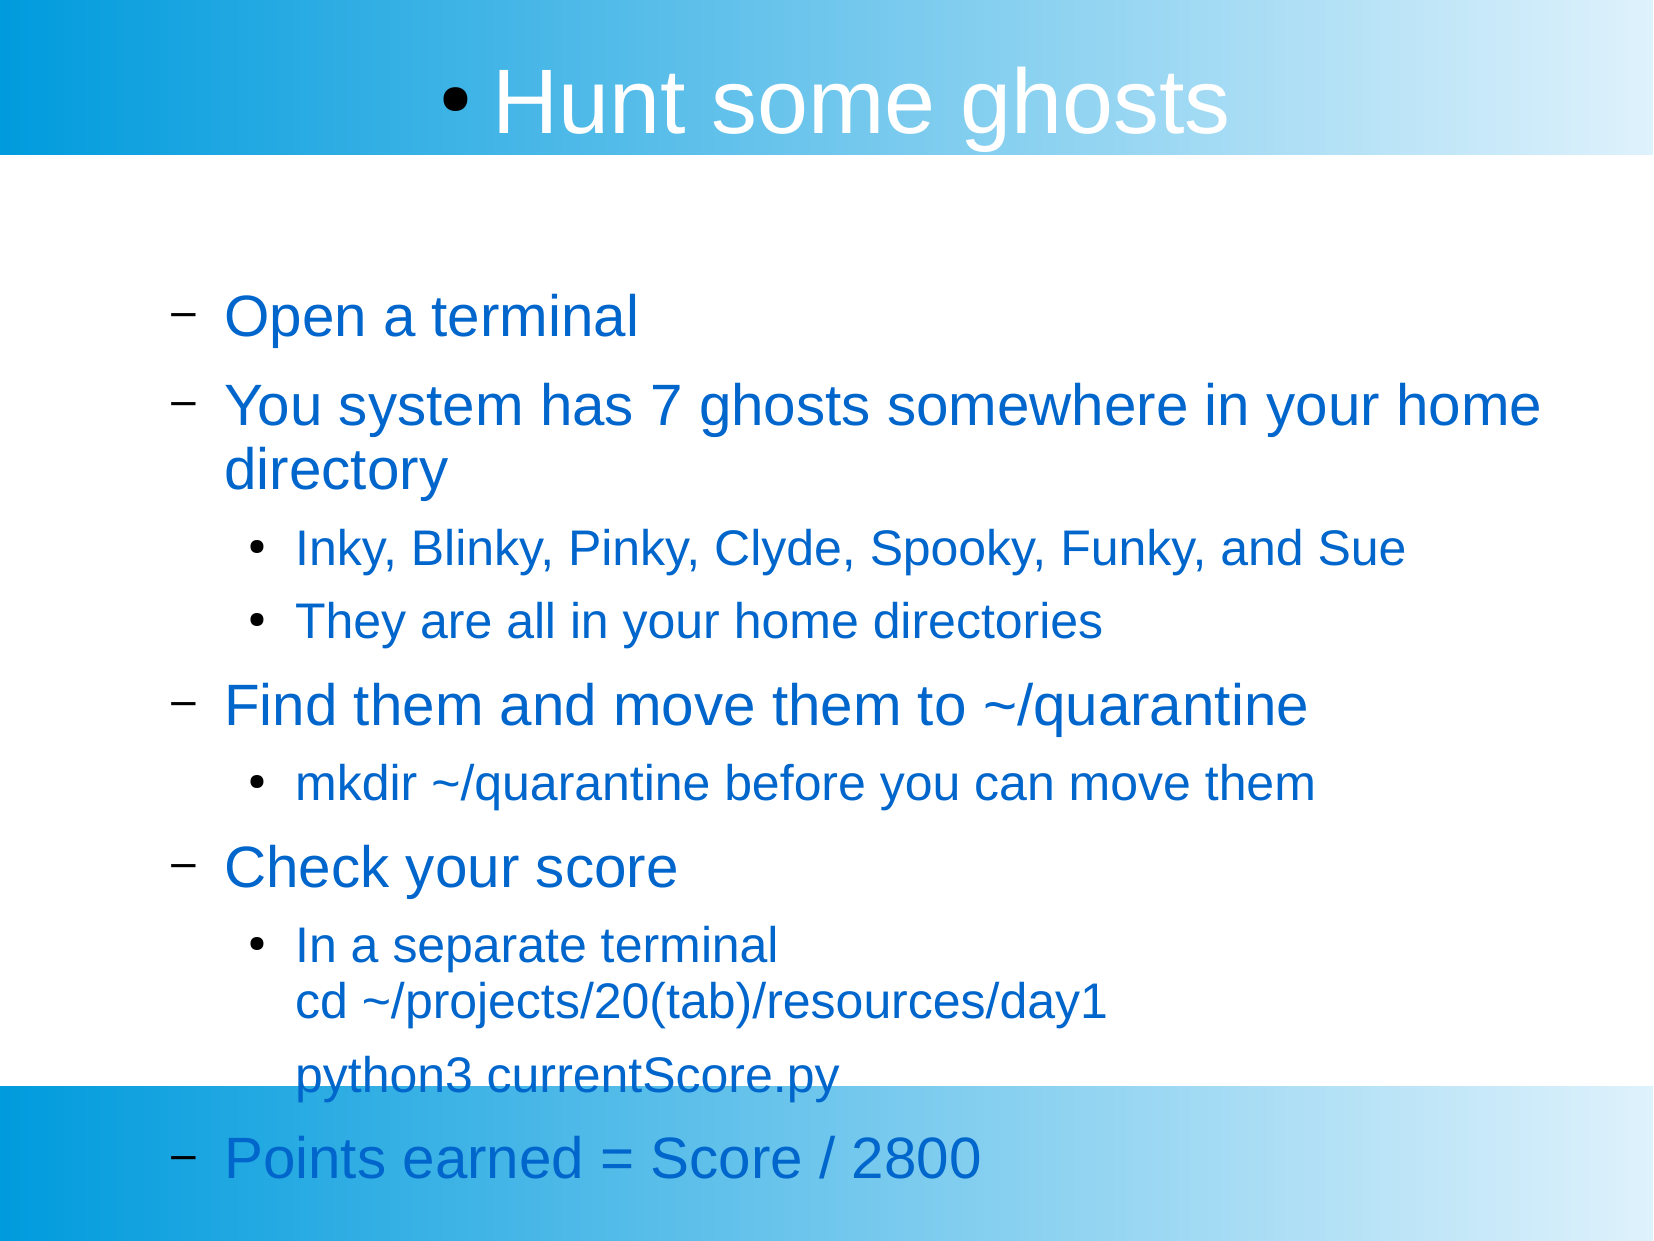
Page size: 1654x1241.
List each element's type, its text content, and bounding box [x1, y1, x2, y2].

title Hunt some ghosts [82, 49, 1571, 155]
list Open a terminal You system has 7 ghosts somewhere in your home directory Inky, Blinky, Pinky, Clyde, Spooky, Funky, and Sue They are all in your home directories Find them and move them to ~/quarantine mkdir ~/quarantine before you can move them Check your score In a separate terminal cd ~/projects/20(tab)/resources/day1 python3 currentScore.py Points earned = Score / 2800 [82, 195, 1571, 1051]
